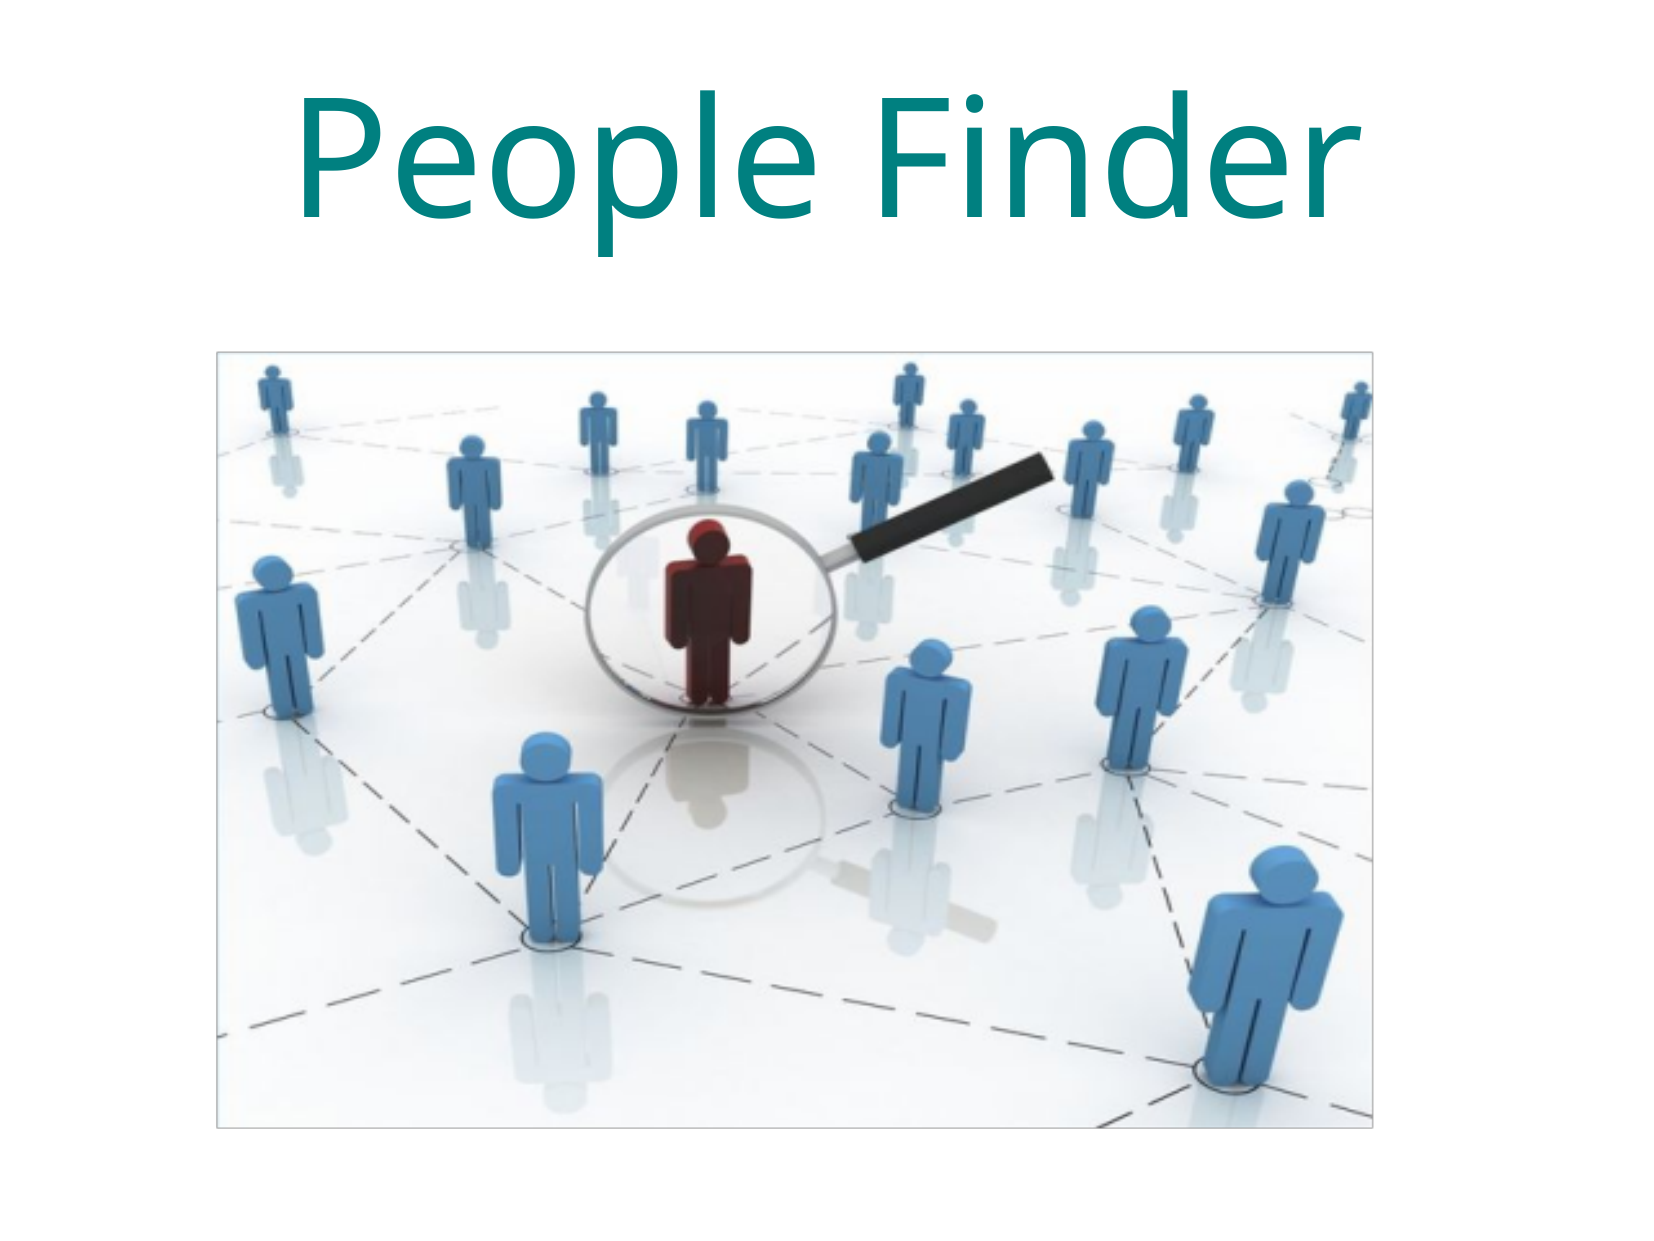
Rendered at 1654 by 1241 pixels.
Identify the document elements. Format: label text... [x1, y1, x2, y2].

picture [135, 288, 1456, 1241]
title People Finder [82, 18, 1571, 288]
